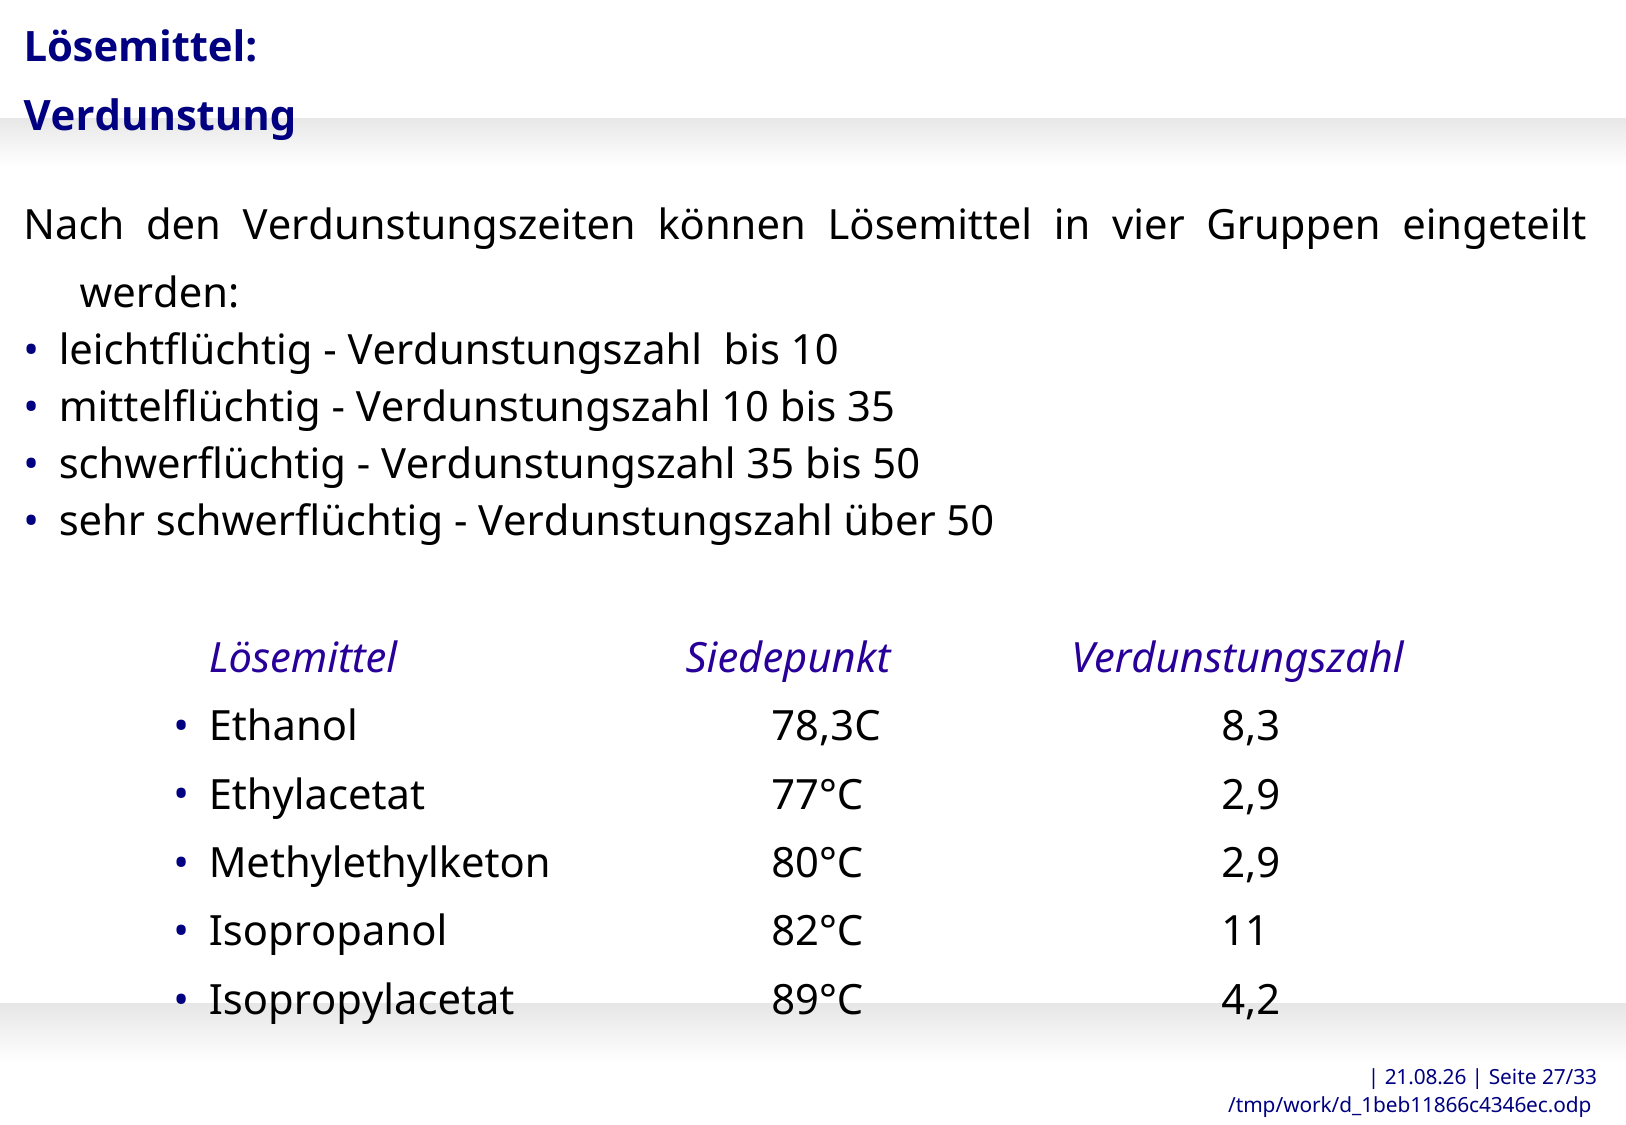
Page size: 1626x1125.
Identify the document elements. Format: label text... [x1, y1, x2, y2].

list Nach den Verdunstungszeiten können Lösemittel in vier Gruppen eingeteilt werden: leichtflüchtig - Verdunstungszahl bis 10 mittelflüchtig - Verdunstungszahl 10 bis 35 schwerflüchtig - Verdunstungszahl 35 bis 50 sehr schwerflüchtig - Verdunstungszahl über 50 Lösemittel Siedepunkt Verdunstungszahl Ethanol 78,3C 8,3 Ethylacetat 77°C 2,9 Methylethylketon 80°C 2,9 Isopropanol 82°C 11 Isopropylacetat 89°C 4,2 [23, 183, 1588, 991]
title Lösemittel: Verdunstung [23, 5, 1600, 154]
